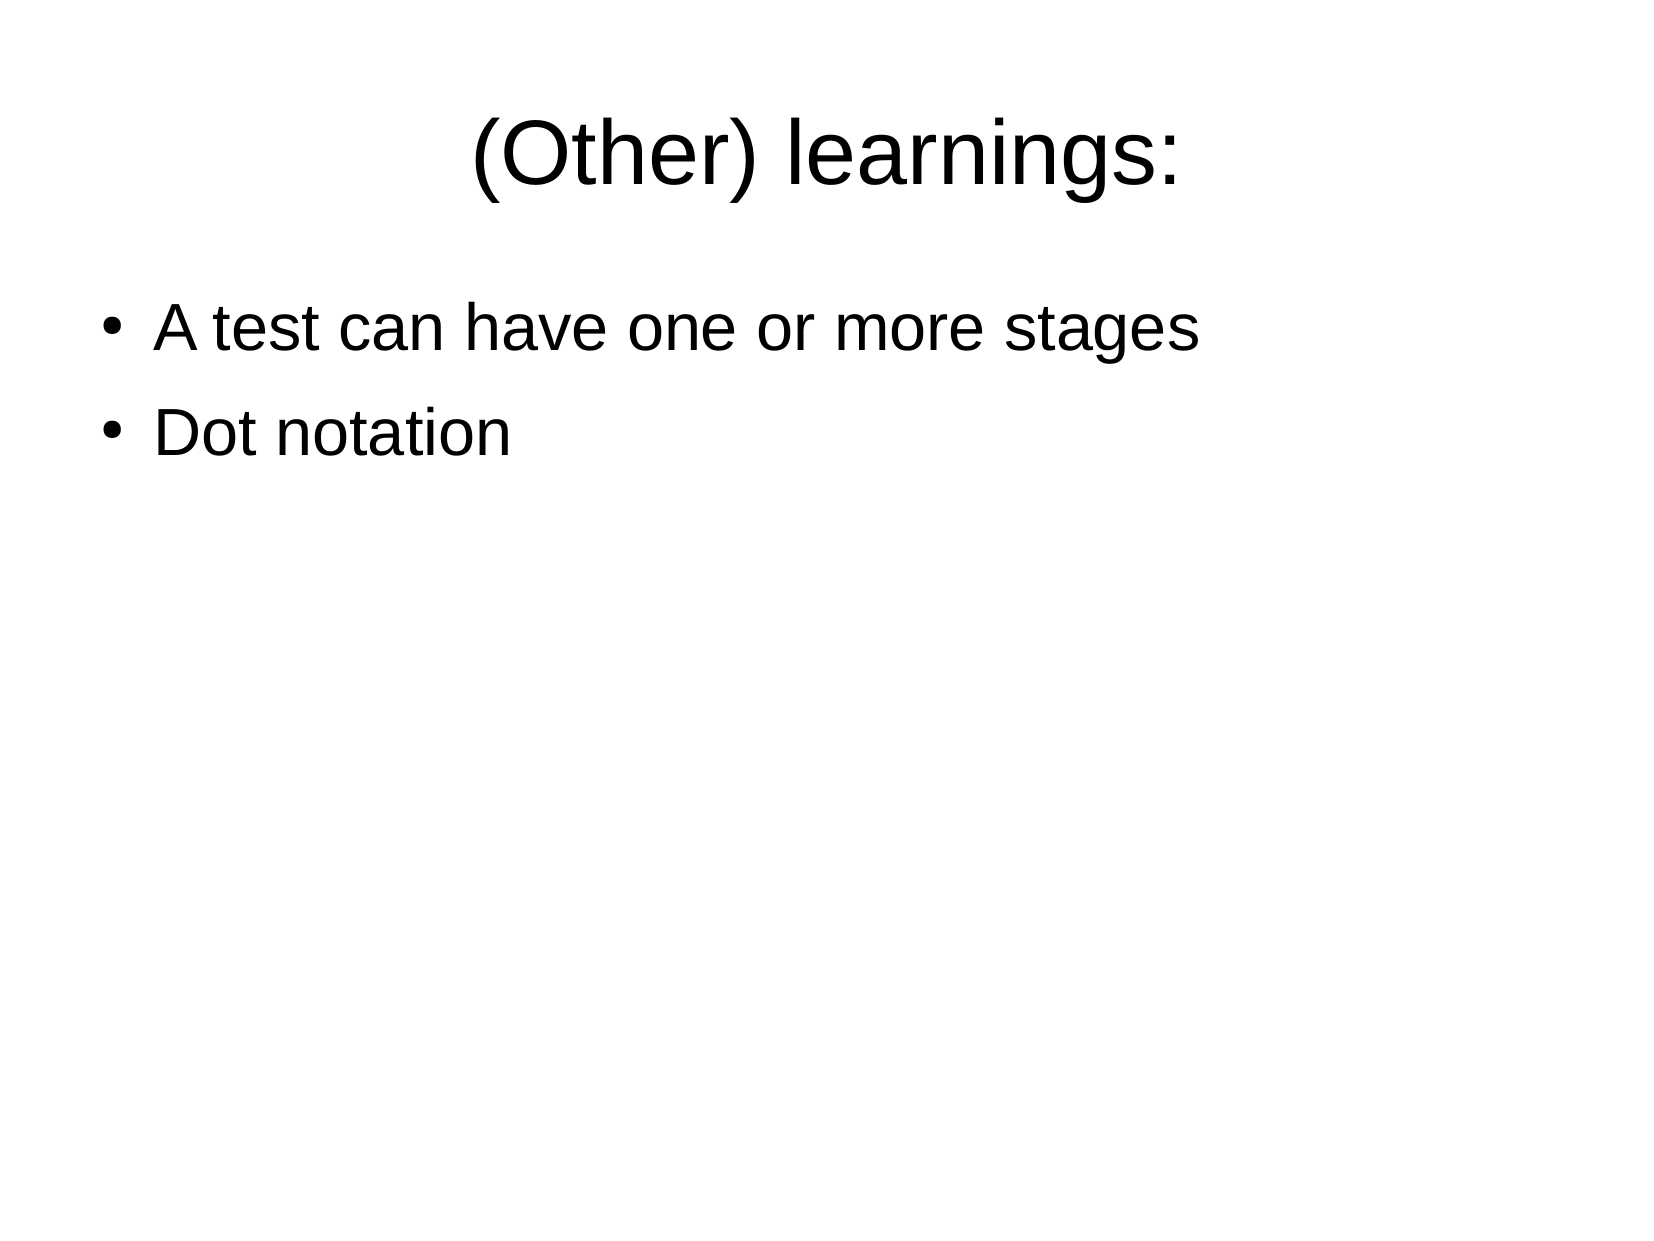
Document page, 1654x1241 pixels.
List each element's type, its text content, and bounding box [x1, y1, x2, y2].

title (Other) learnings: [82, 49, 1571, 257]
list A test can have one or more stages Dot notation [82, 290, 1571, 1010]
